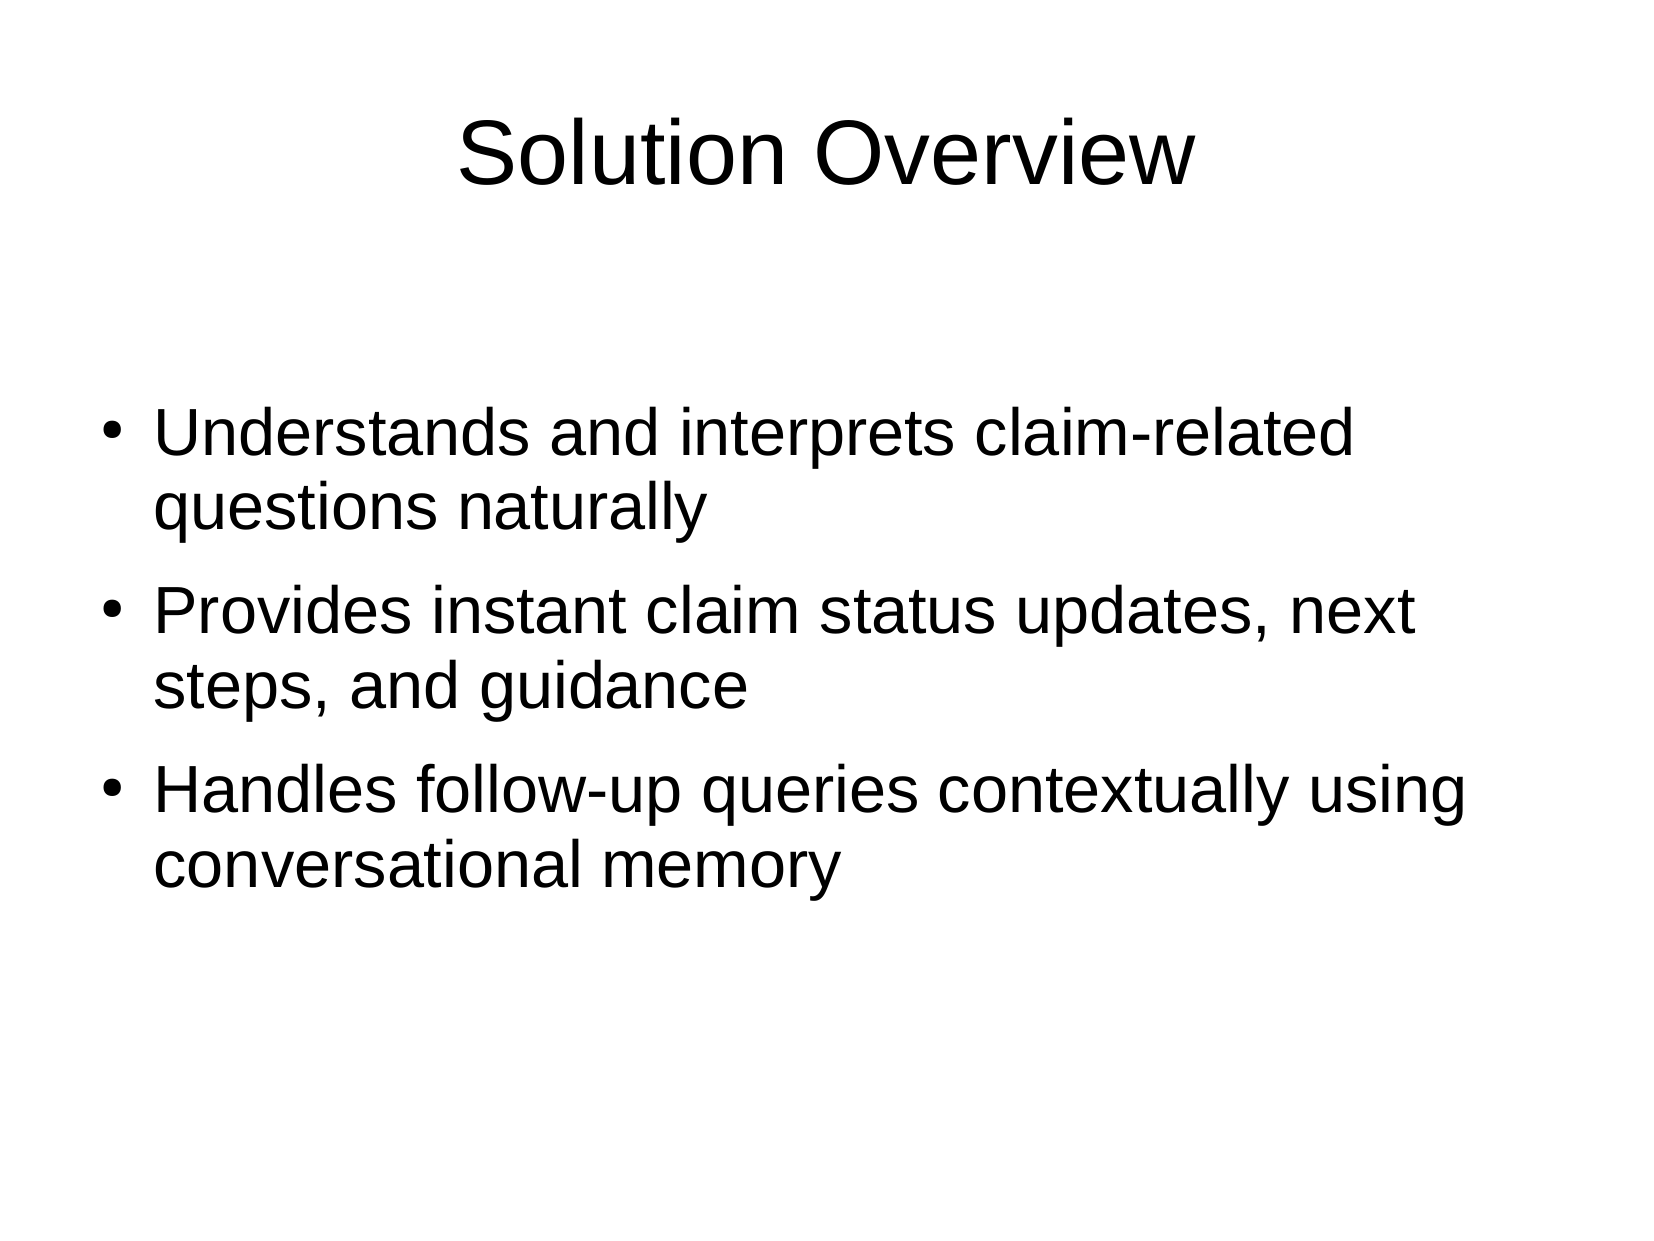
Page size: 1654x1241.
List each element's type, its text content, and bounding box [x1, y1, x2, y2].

title Solution Overview [82, 49, 1571, 257]
list Understands and interprets claim-related questions naturally Provides instant claim status updates, next steps, and guidance Handles follow-up queries contextually using conversational memory [82, 290, 1571, 1109]
